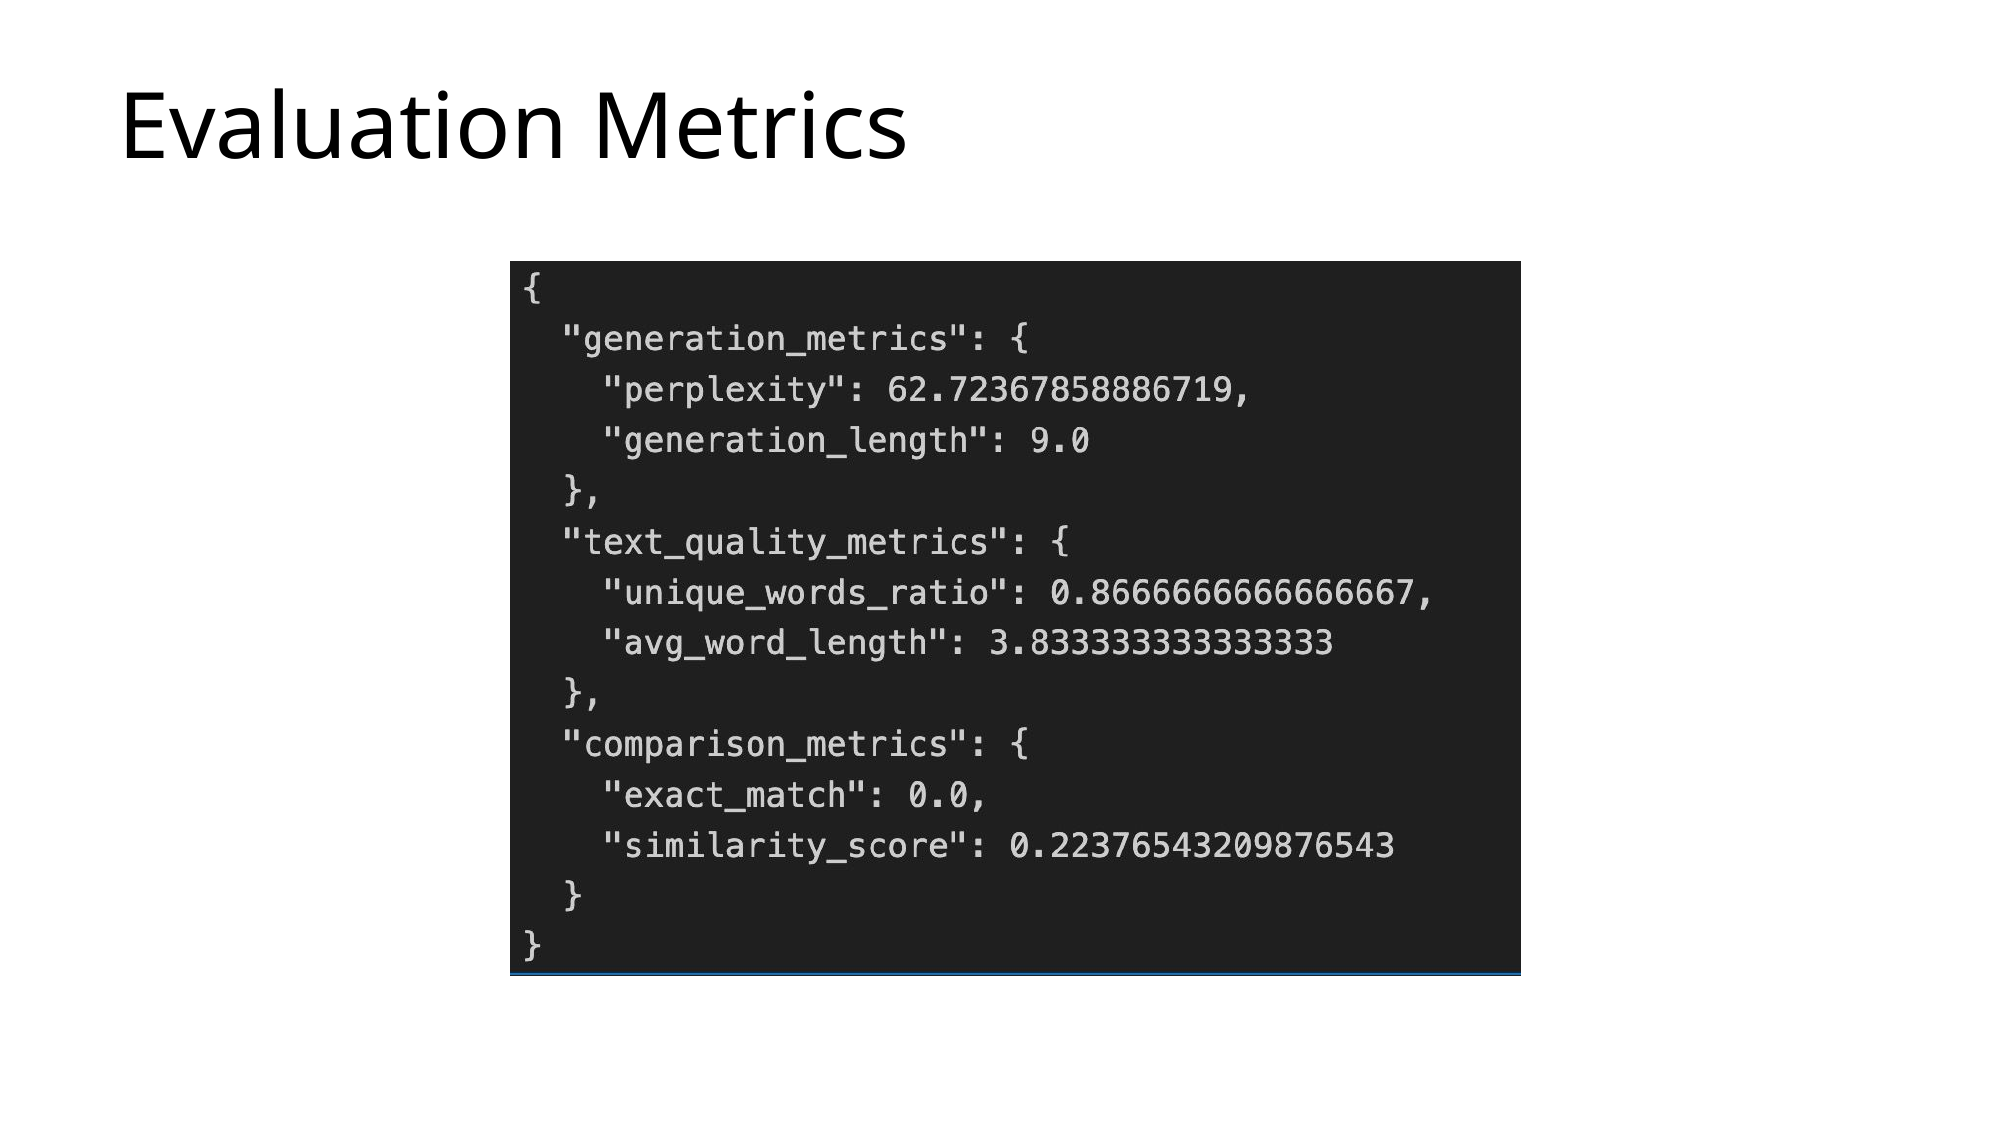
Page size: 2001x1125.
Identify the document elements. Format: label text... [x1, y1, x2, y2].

picture [510, 261, 1521, 976]
title Evaluation Metrics [103, 20, 1829, 238]
